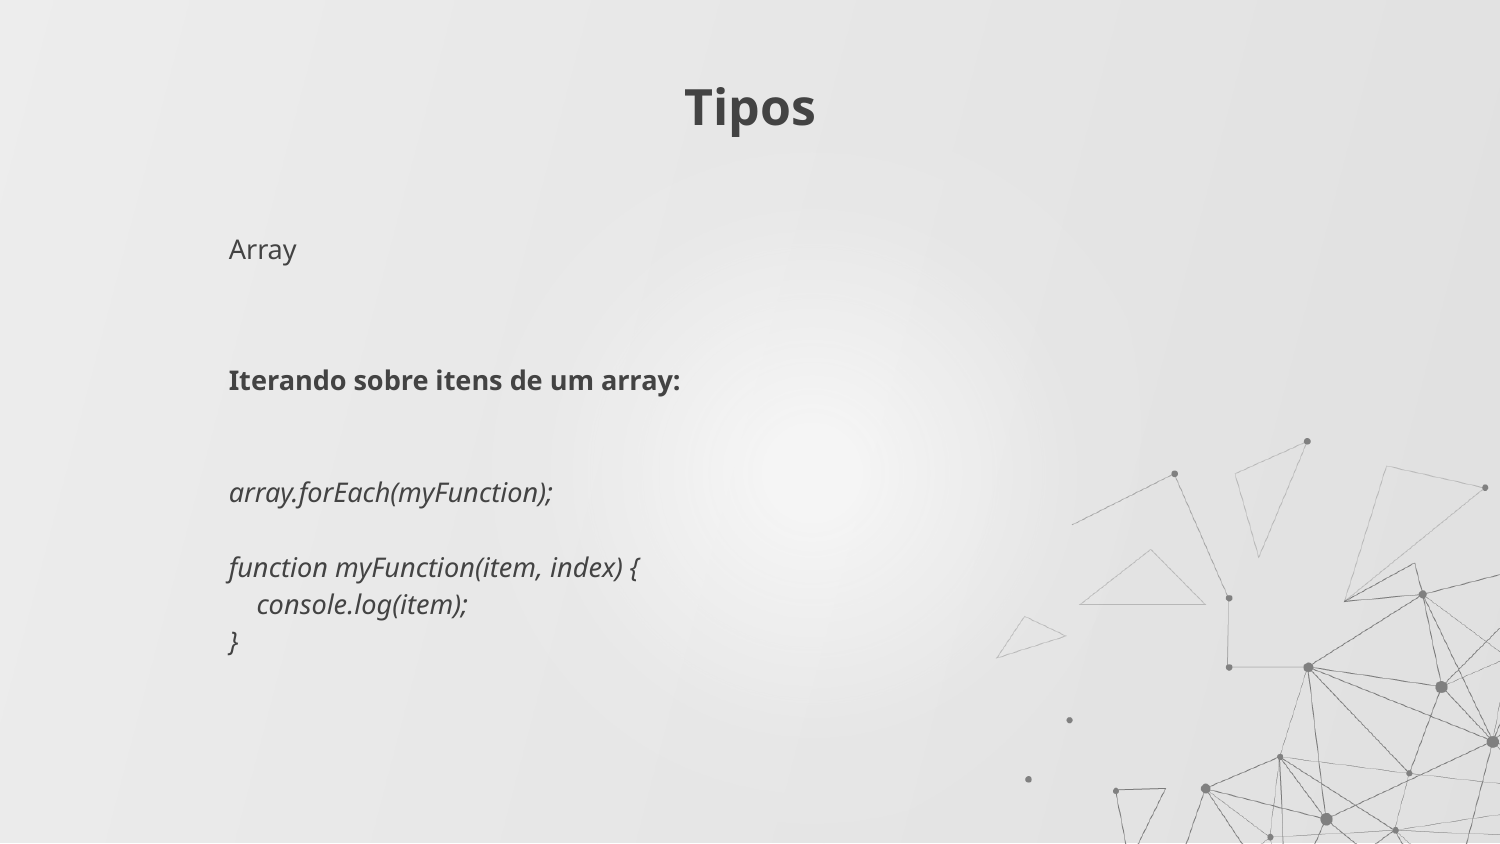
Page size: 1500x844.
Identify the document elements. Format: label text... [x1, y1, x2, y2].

list Array Iterando sobre itens de um array: array.forEach(myFunction); function myFunction(item, index) { console.log(item); } [142, 216, 1278, 455]
title Tipos [60, 60, 1441, 216]
picture [0, 0, 1500, 844]
